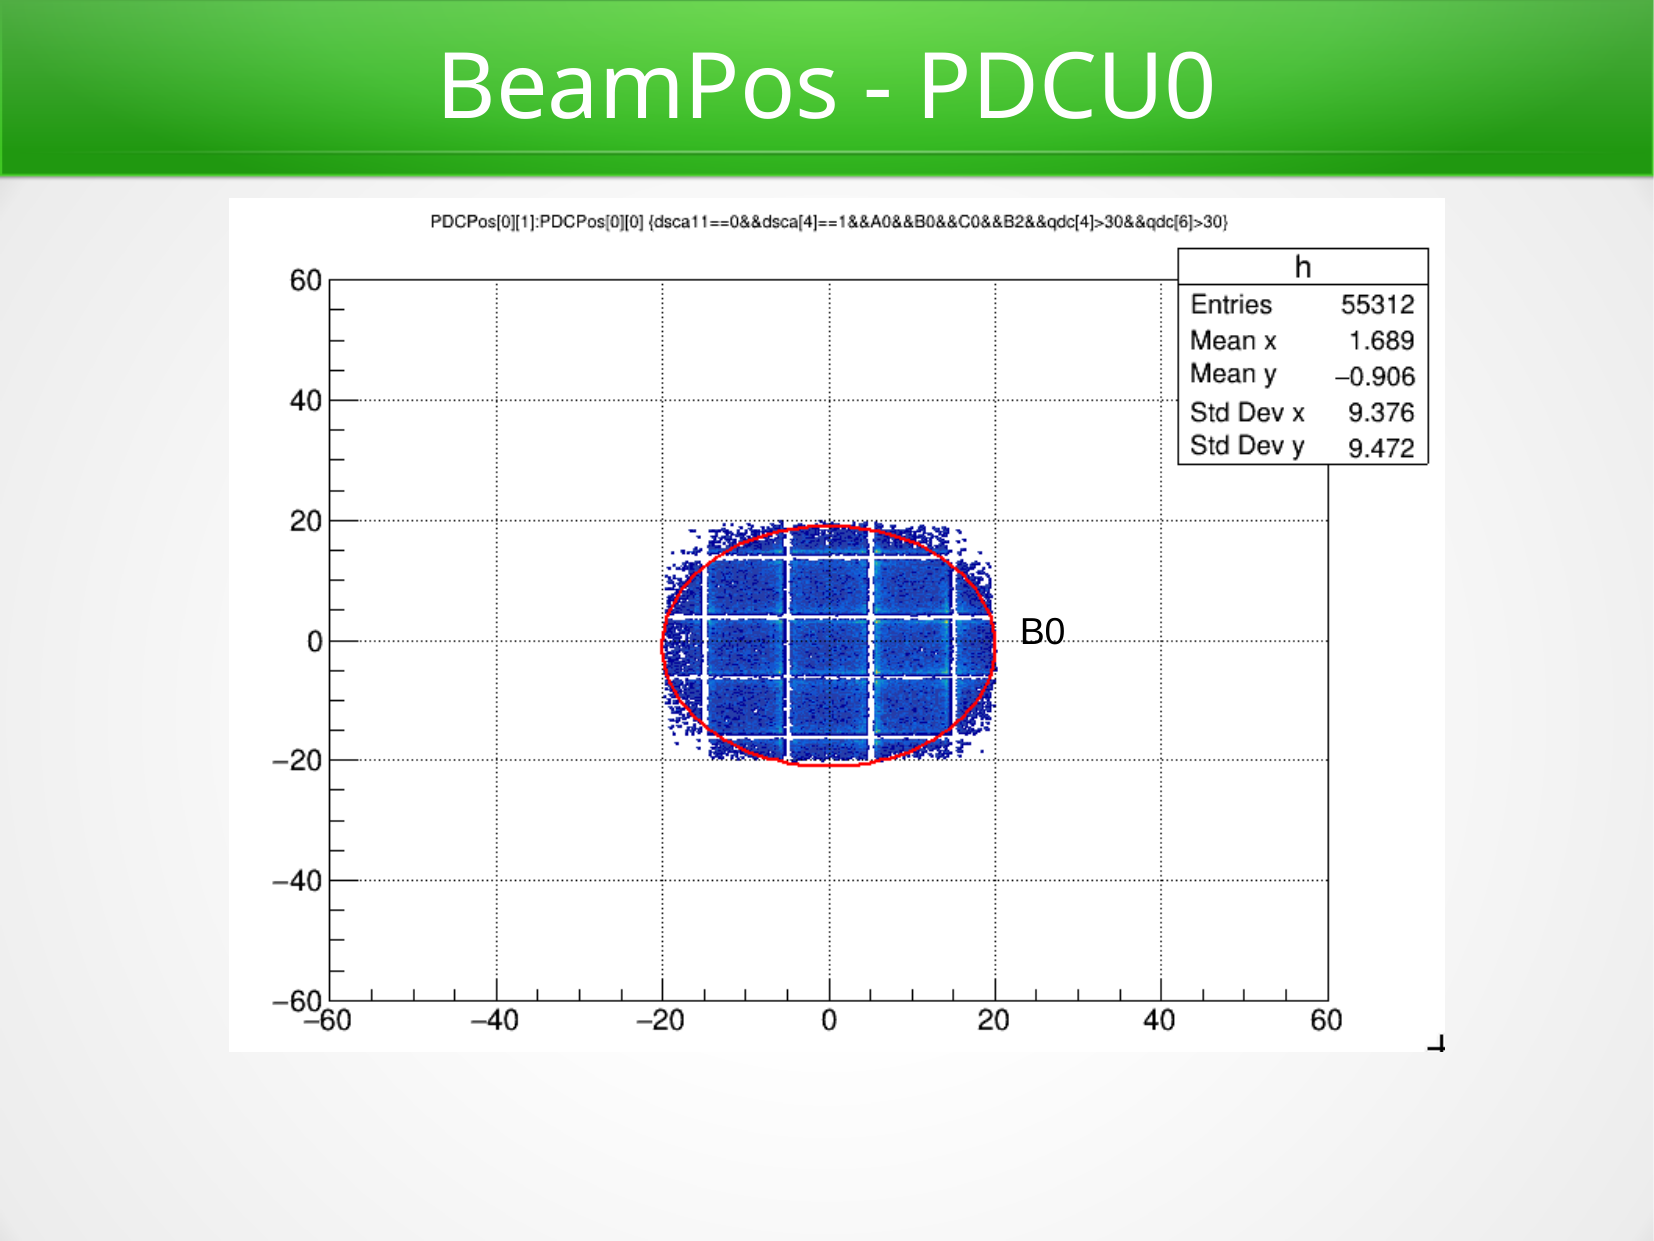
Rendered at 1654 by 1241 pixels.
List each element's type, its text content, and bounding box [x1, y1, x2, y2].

title BeamPos - PDCU0 [82, 11, 1571, 154]
picture [0, 0, 1654, 1241]
text_box B0 [1005, 603, 1096, 661]
